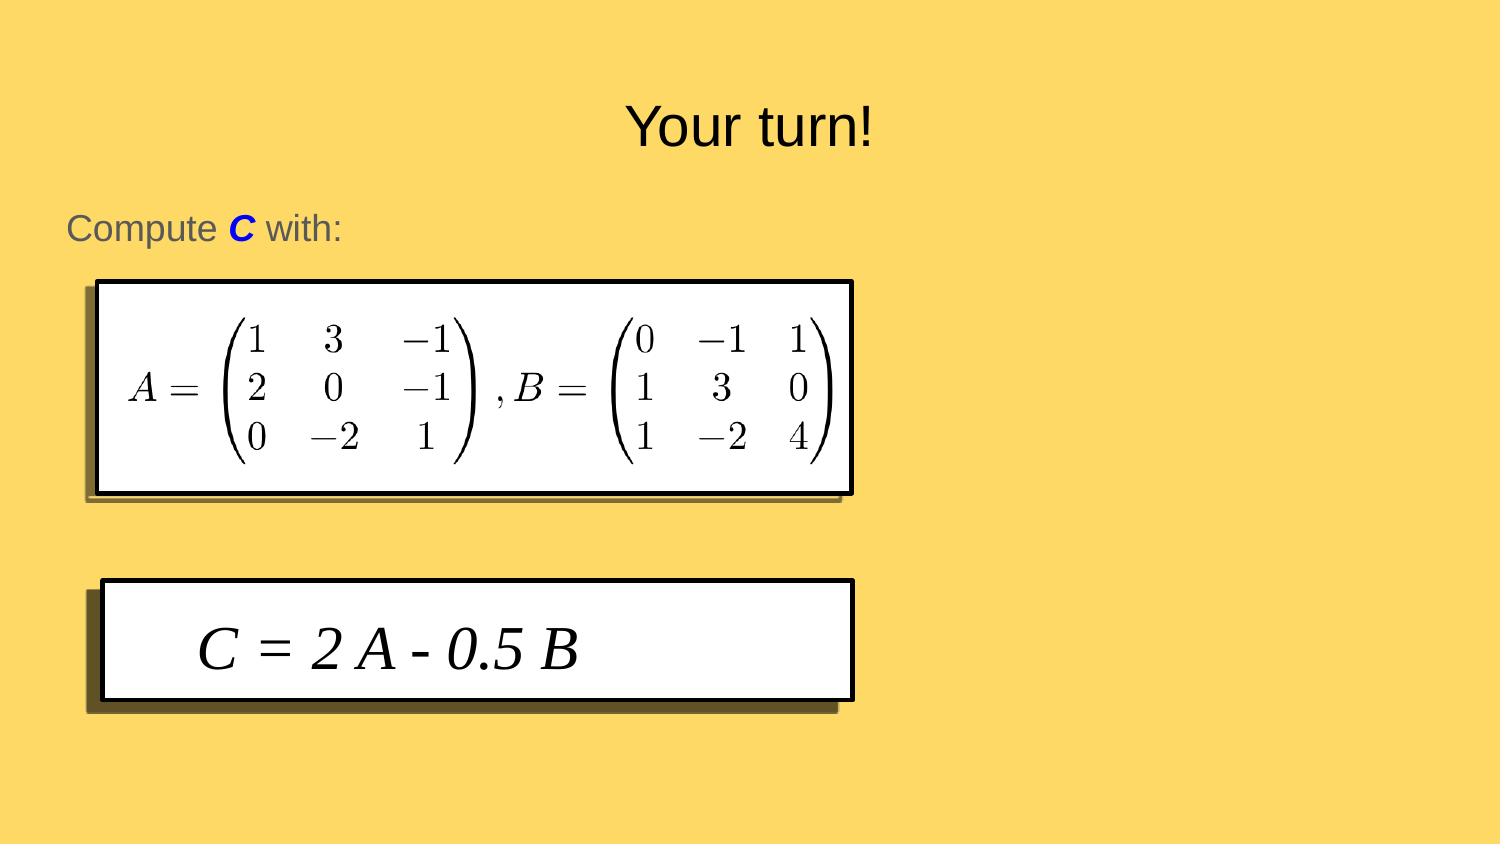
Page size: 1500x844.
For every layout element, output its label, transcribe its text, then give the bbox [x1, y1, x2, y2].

text_box C = 2 A - 0.5 B [102, 580, 853, 701]
list Compute C with: [51, 189, 1449, 750]
title Your turn! [51, 72, 1449, 167]
picture [99, 283, 850, 491]
